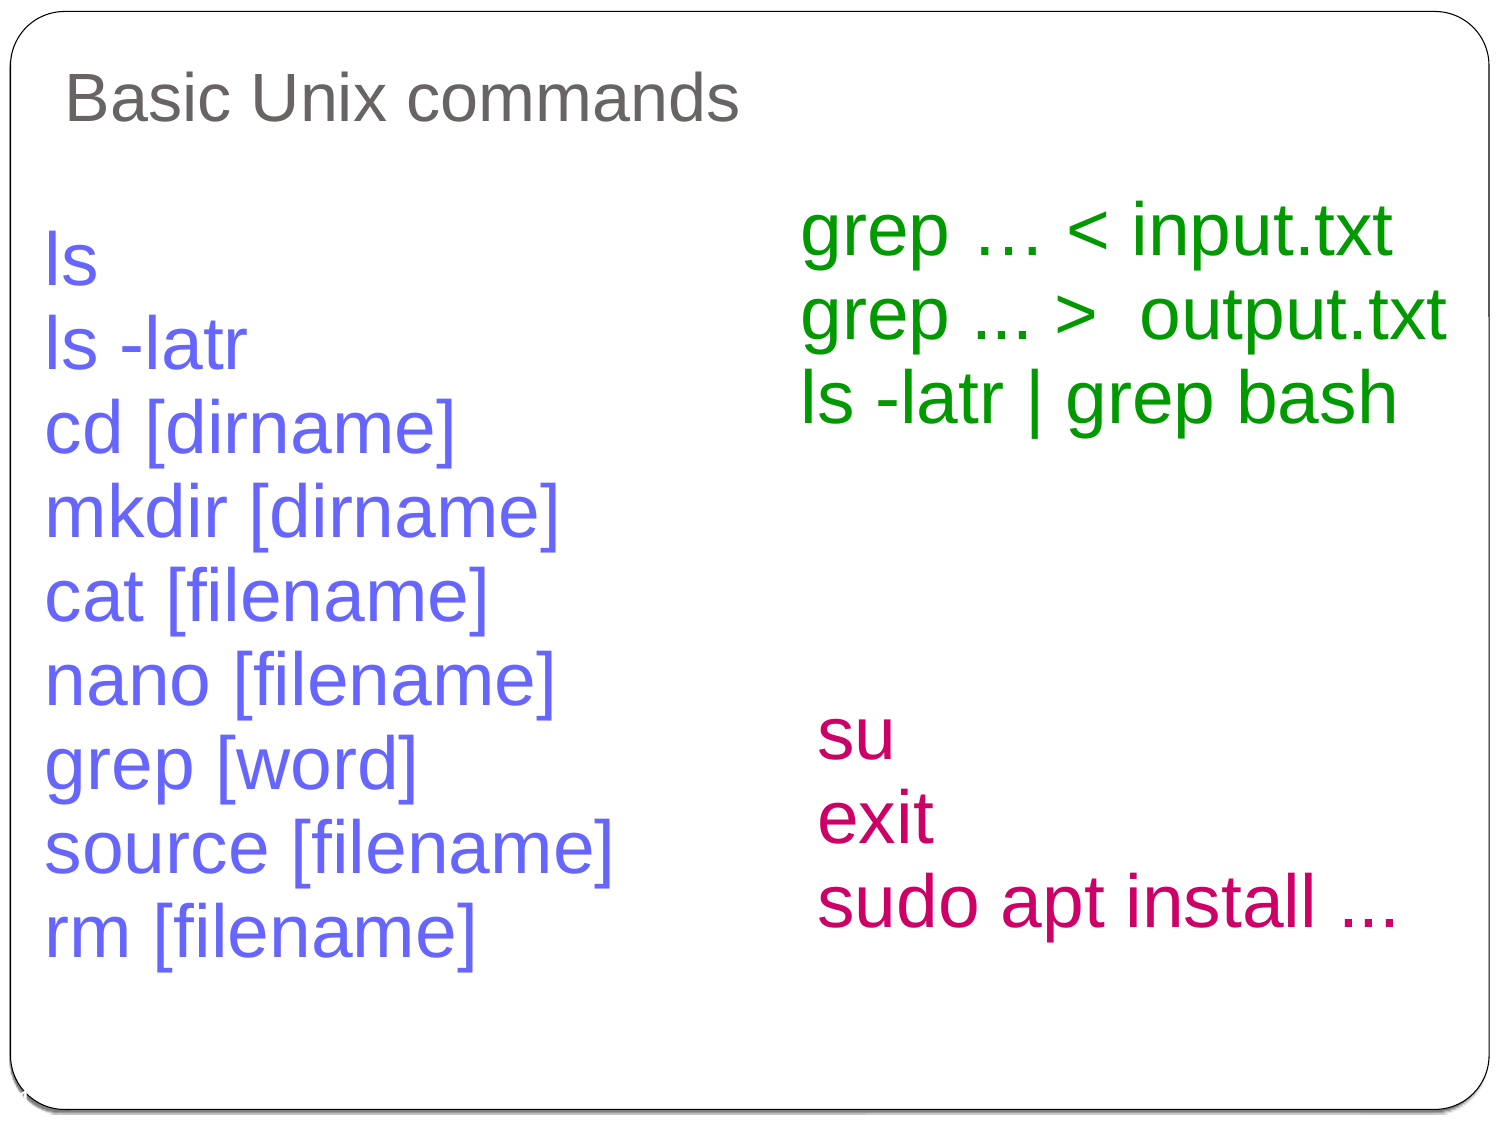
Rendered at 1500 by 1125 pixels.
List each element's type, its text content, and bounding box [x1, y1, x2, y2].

text_box ls ls -latr cd [dirname] mkdir [dirname] cat [filename] nano [filename] grep [word] source [filename] rm [filename] [30, 210, 796, 981]
slide_number <number> [0, 1074, 50, 1125]
title Basic Unix commands [50, 45, 1450, 150]
text_box grep … < input.txt grep ... > output.txt ls -latr | grep bash su exit sudo apt install ... [765, 179, 1500, 953]
